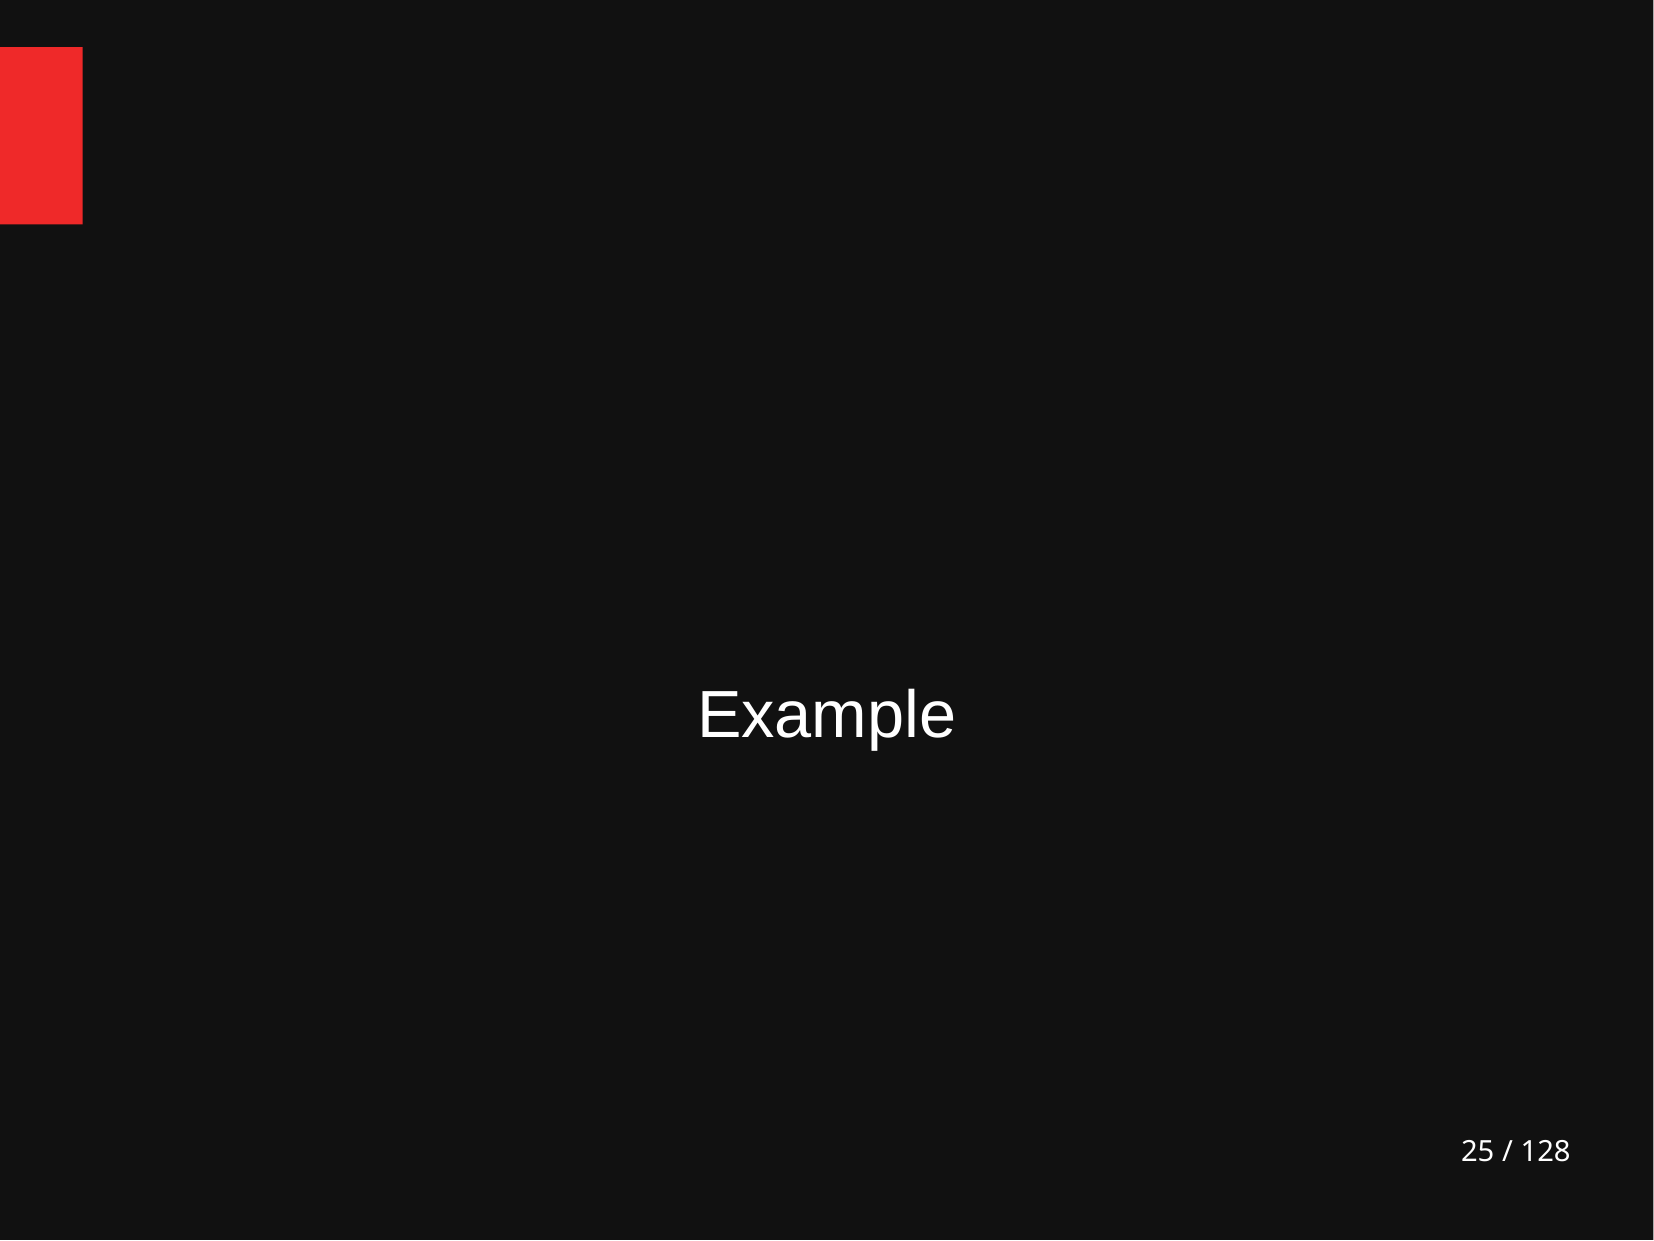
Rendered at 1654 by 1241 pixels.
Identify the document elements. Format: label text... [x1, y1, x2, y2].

subtitle Example [118, 354, 1536, 1074]
